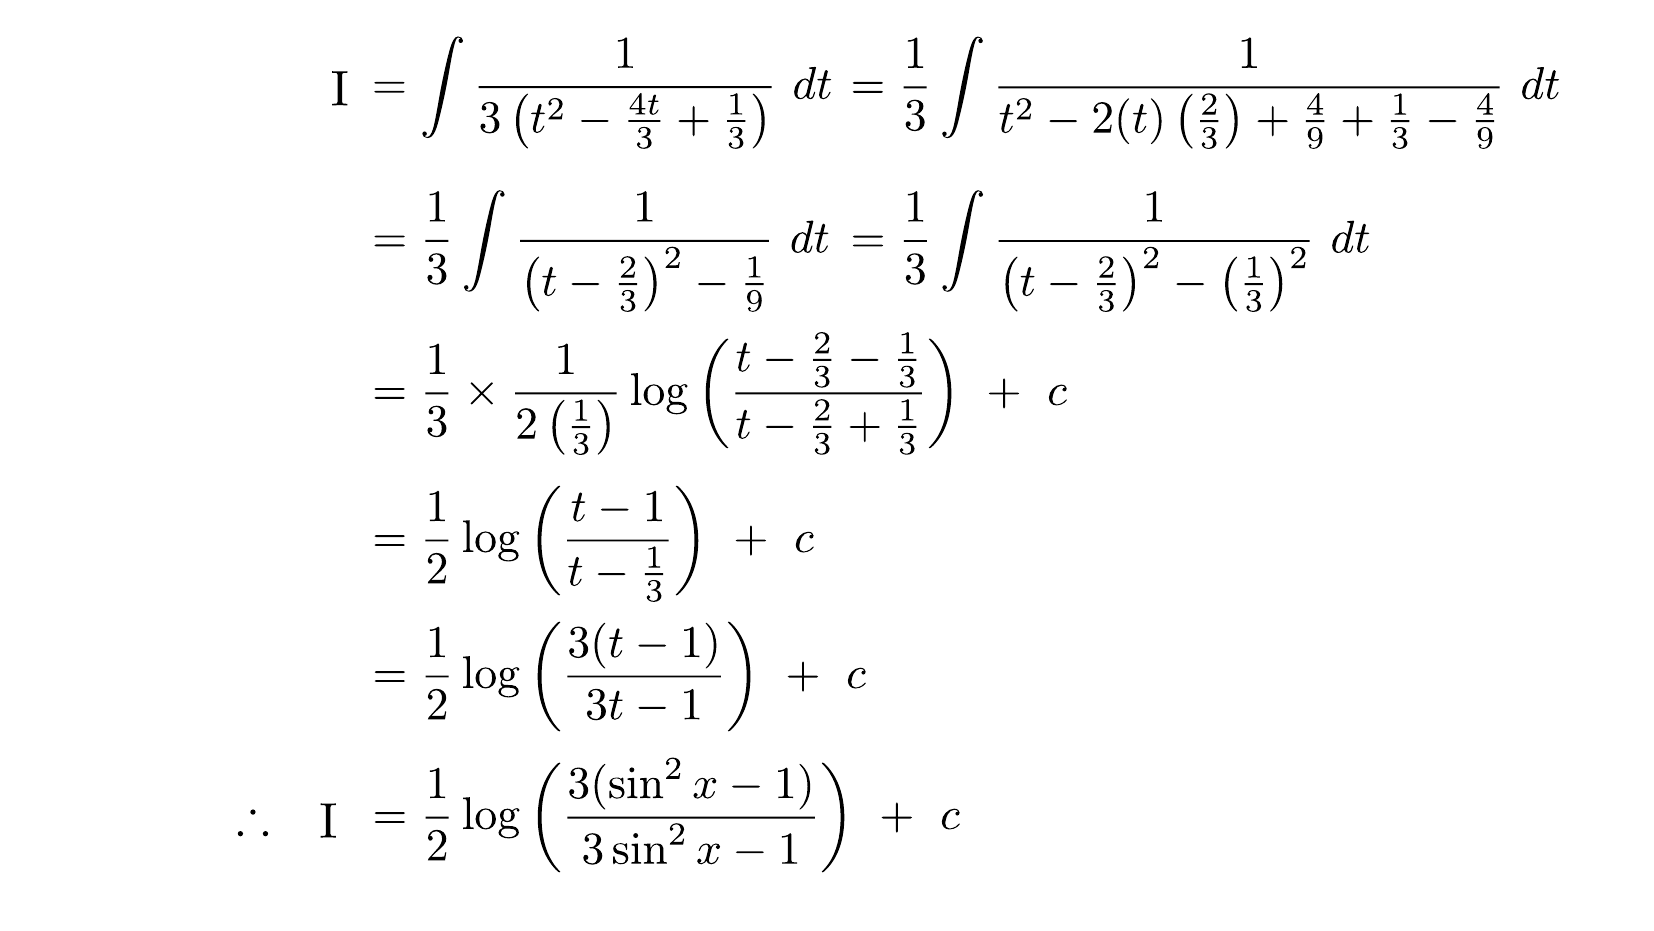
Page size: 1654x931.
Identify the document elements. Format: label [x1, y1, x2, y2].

text_box [374, 332, 1067, 455]
text_box [852, 190, 1370, 312]
text_box [237, 809, 269, 837]
text_box [373, 36, 832, 149]
text_box [332, 71, 348, 106]
title [47, 36, 1607, 898]
text_box [374, 621, 866, 732]
text_box [320, 803, 336, 838]
text_box [374, 190, 829, 312]
text_box [852, 36, 1560, 149]
text_box [374, 757, 960, 873]
text_box [374, 485, 814, 602]
